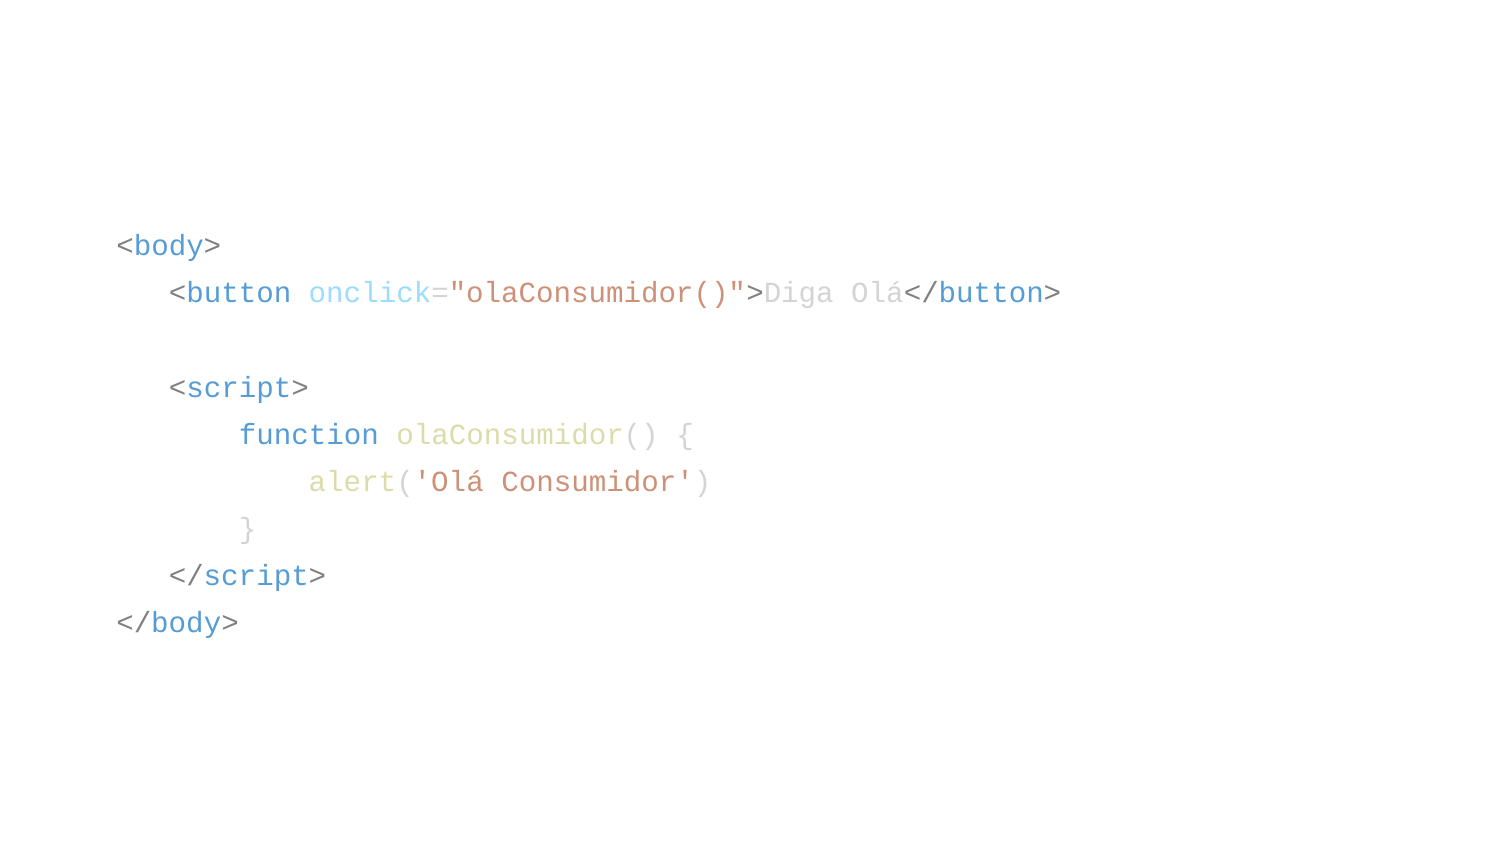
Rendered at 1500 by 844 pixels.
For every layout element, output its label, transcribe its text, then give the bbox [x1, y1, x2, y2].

list <body> <button onclick="olaConsumidor()">Diga Olá</button> <script> function olaConsumidor() { alert('Olá Consumidor') } </script> </body> [101, 199, 1484, 645]
